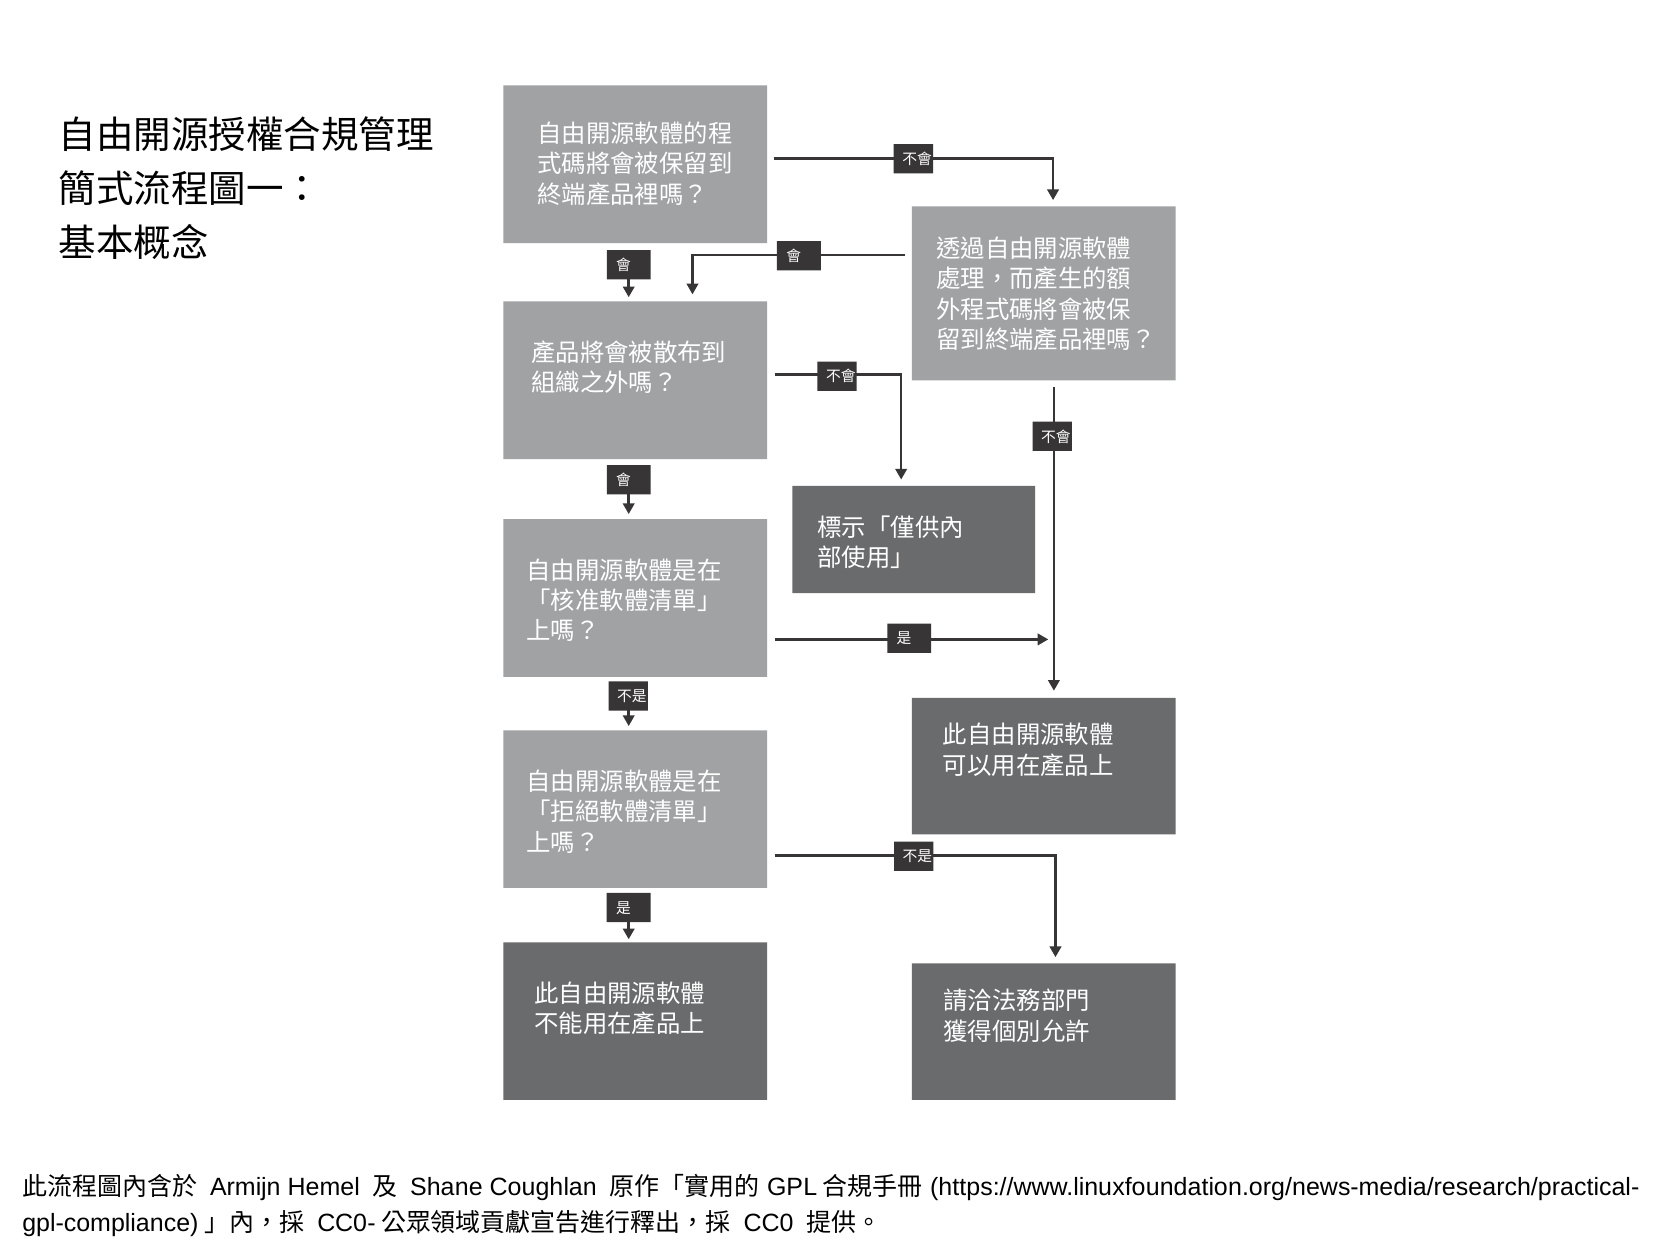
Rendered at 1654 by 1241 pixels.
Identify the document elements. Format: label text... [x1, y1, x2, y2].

text_box 此流程圖內含於 Armijn Hemel 及 Shane Coughlan 原作「實用的GPL合規手冊(https://www.linuxfoundation.org/news-media/research/practical-gpl-compliance)」內，採 CC0-公眾領域貢獻宣告進行釋出，採 CC0 提供。 [7, 1158, 1654, 1233]
picture [502, 0, 1177, 1101]
text_box 自由開源授權合規管理 簡式流程圖一： 基本概念 [44, 97, 449, 245]
